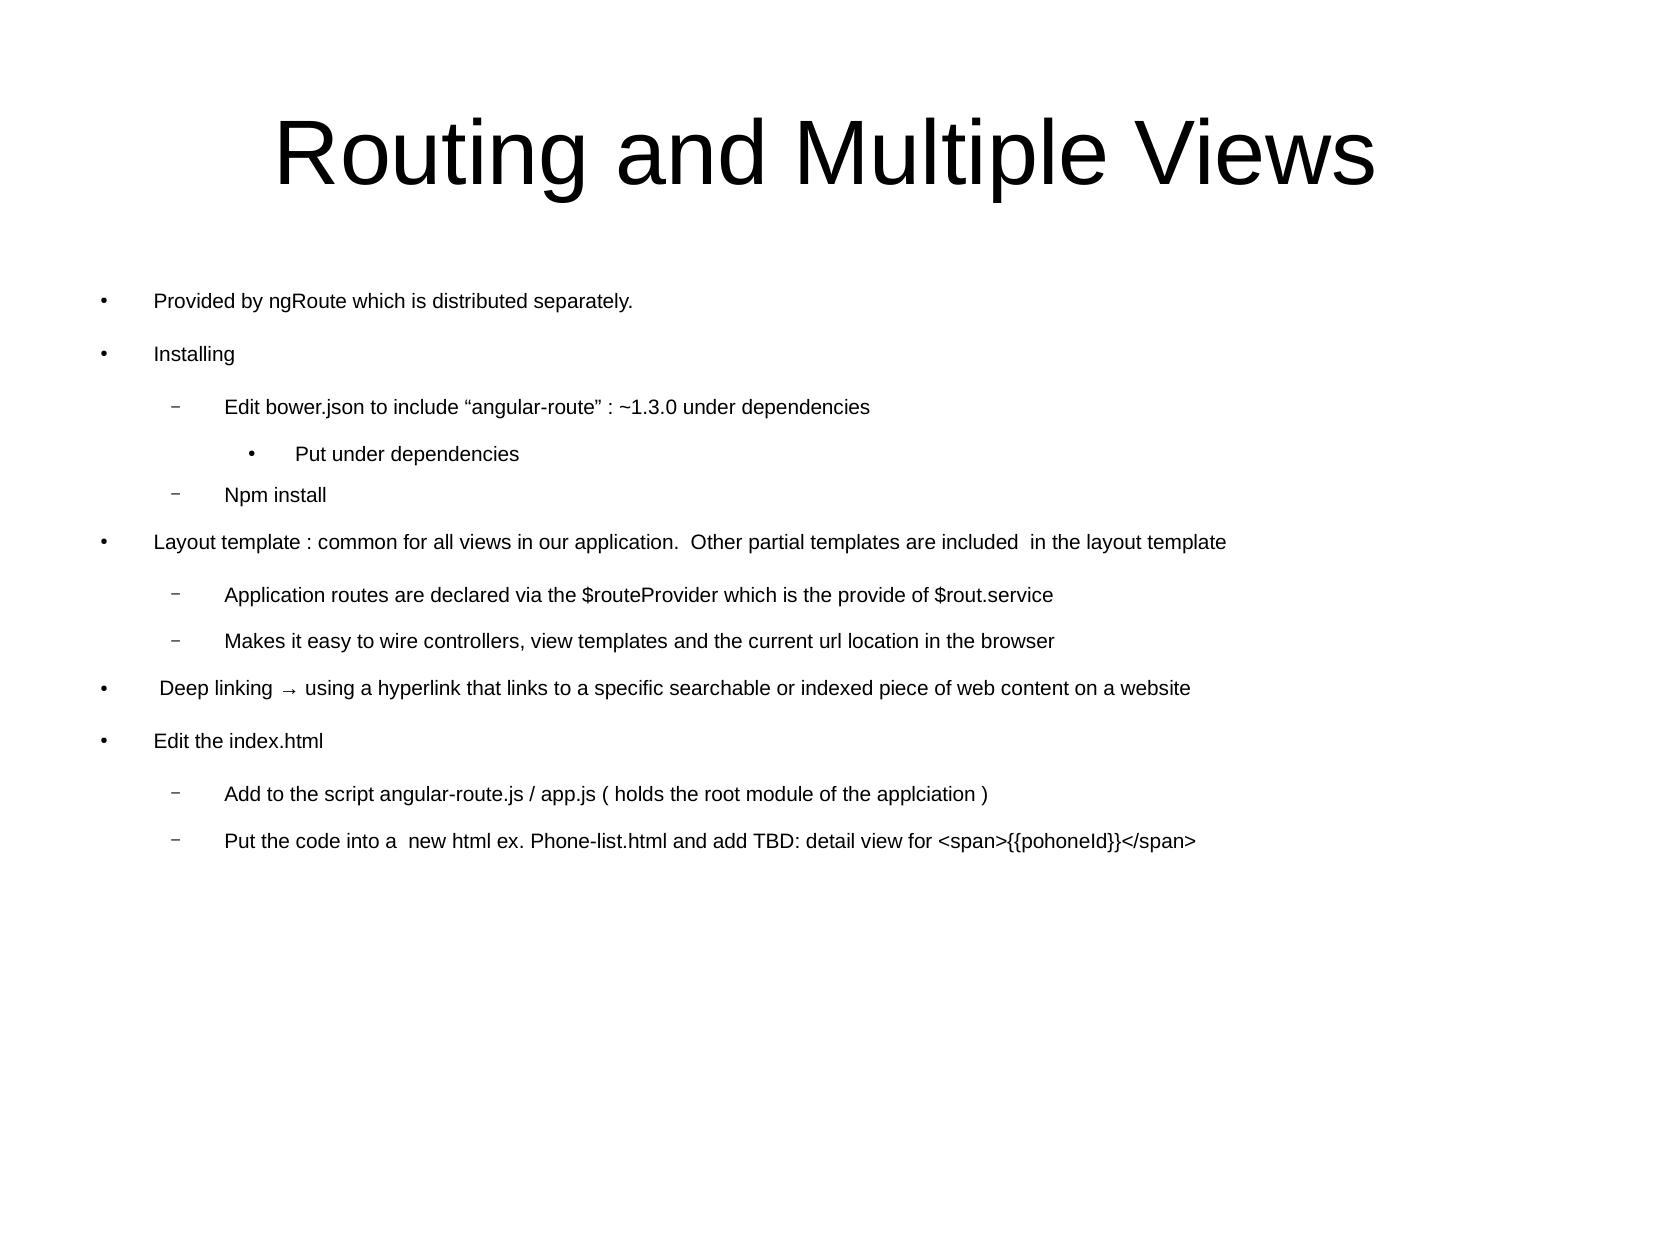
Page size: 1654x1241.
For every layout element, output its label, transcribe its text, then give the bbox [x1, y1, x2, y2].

title Routing and Multiple Views [82, 49, 1571, 257]
list Provided by ngRoute which is distributed separately. Installing Edit bower.json to include “angular-route” : ~1.3.0 under dependencies Put under dependencies Npm install Layout template : common for all views in our application. Other partial templates are included in the layout template Application routes are declared via the $routeProvider which is the provide of $rout.service Makes it easy to wire controllers, view templates and the current url location in the browser Deep linking → using a hyperlink that links to a specific searchable or indexed piece of web content on a website Edit the index.html Add to the script angular-route.js / app.js ( holds the root module of the applciation ) Put the code into a new html ex. Phone-list.html and add TBD: detail view for <span>{{pohoneId}}</span> [82, 290, 1571, 1216]
